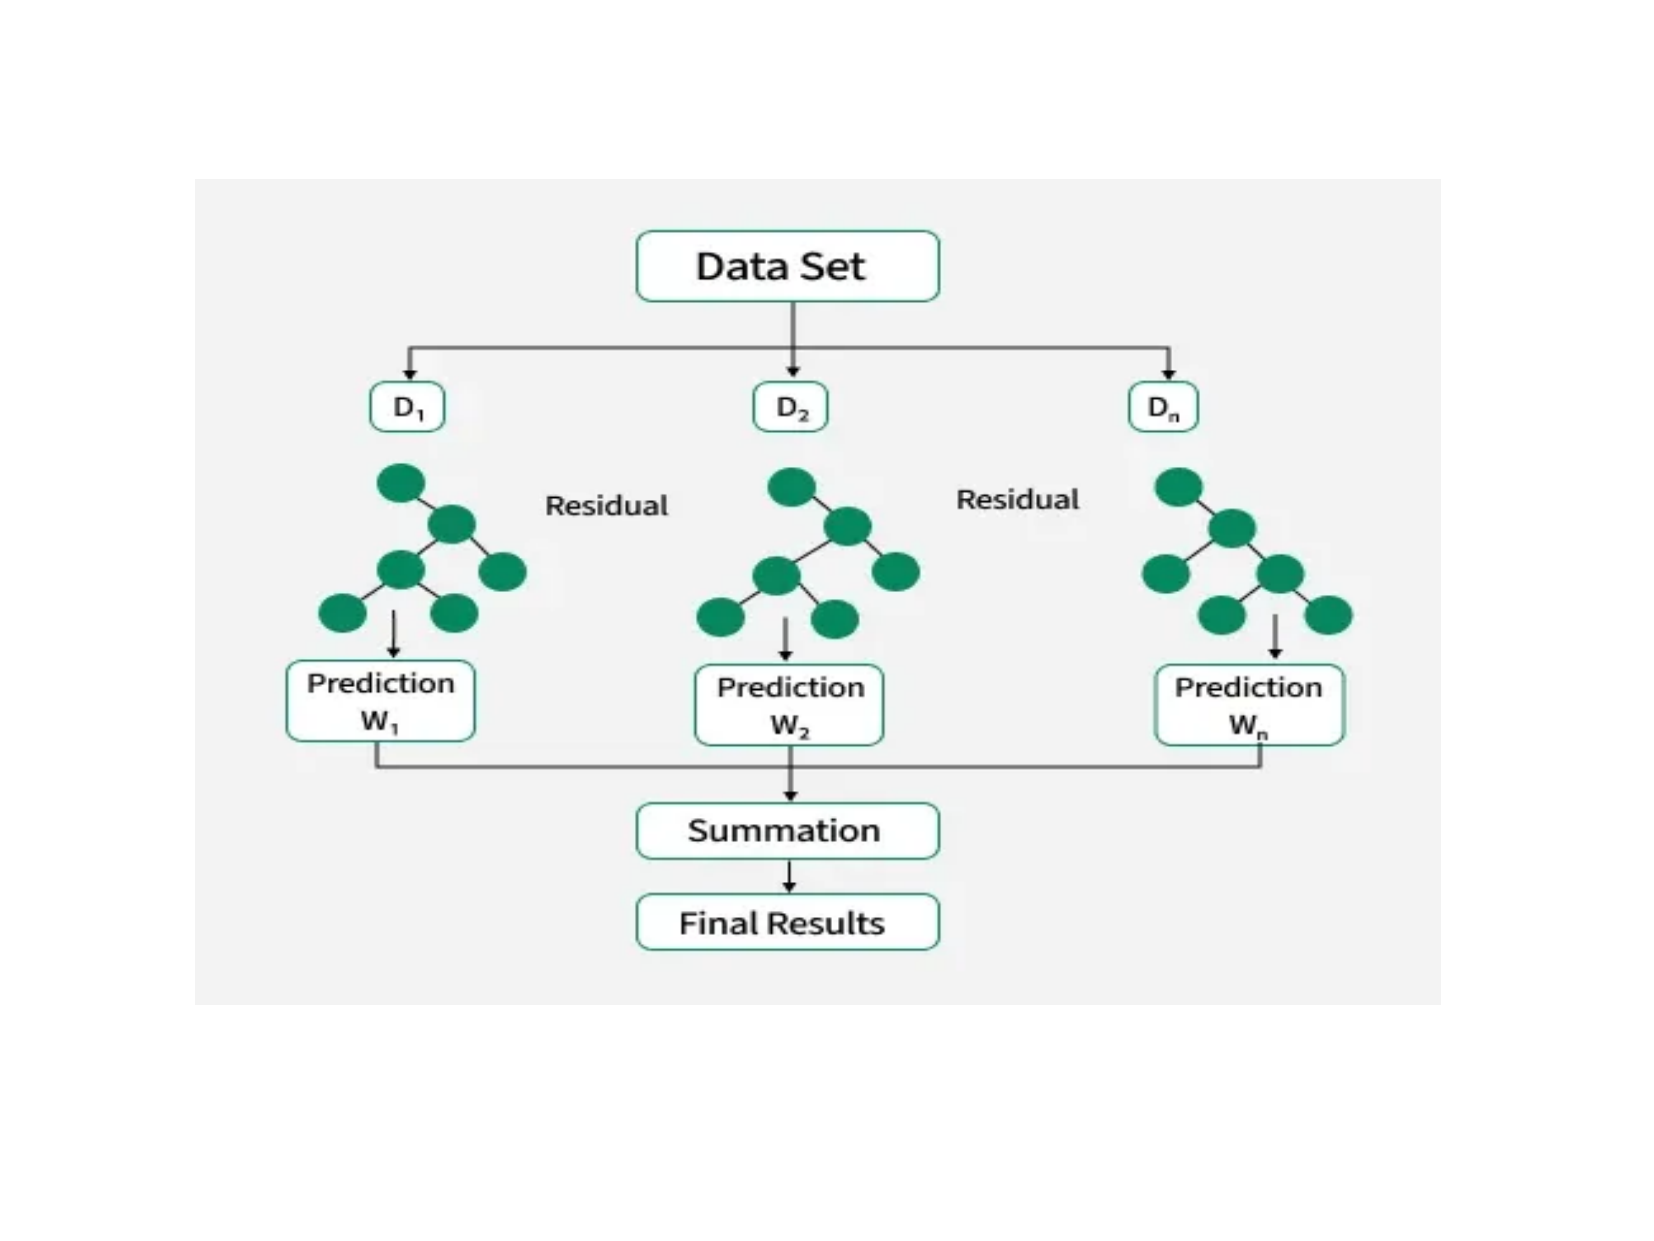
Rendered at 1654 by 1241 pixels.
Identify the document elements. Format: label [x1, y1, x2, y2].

picture [195, 179, 1441, 1006]
